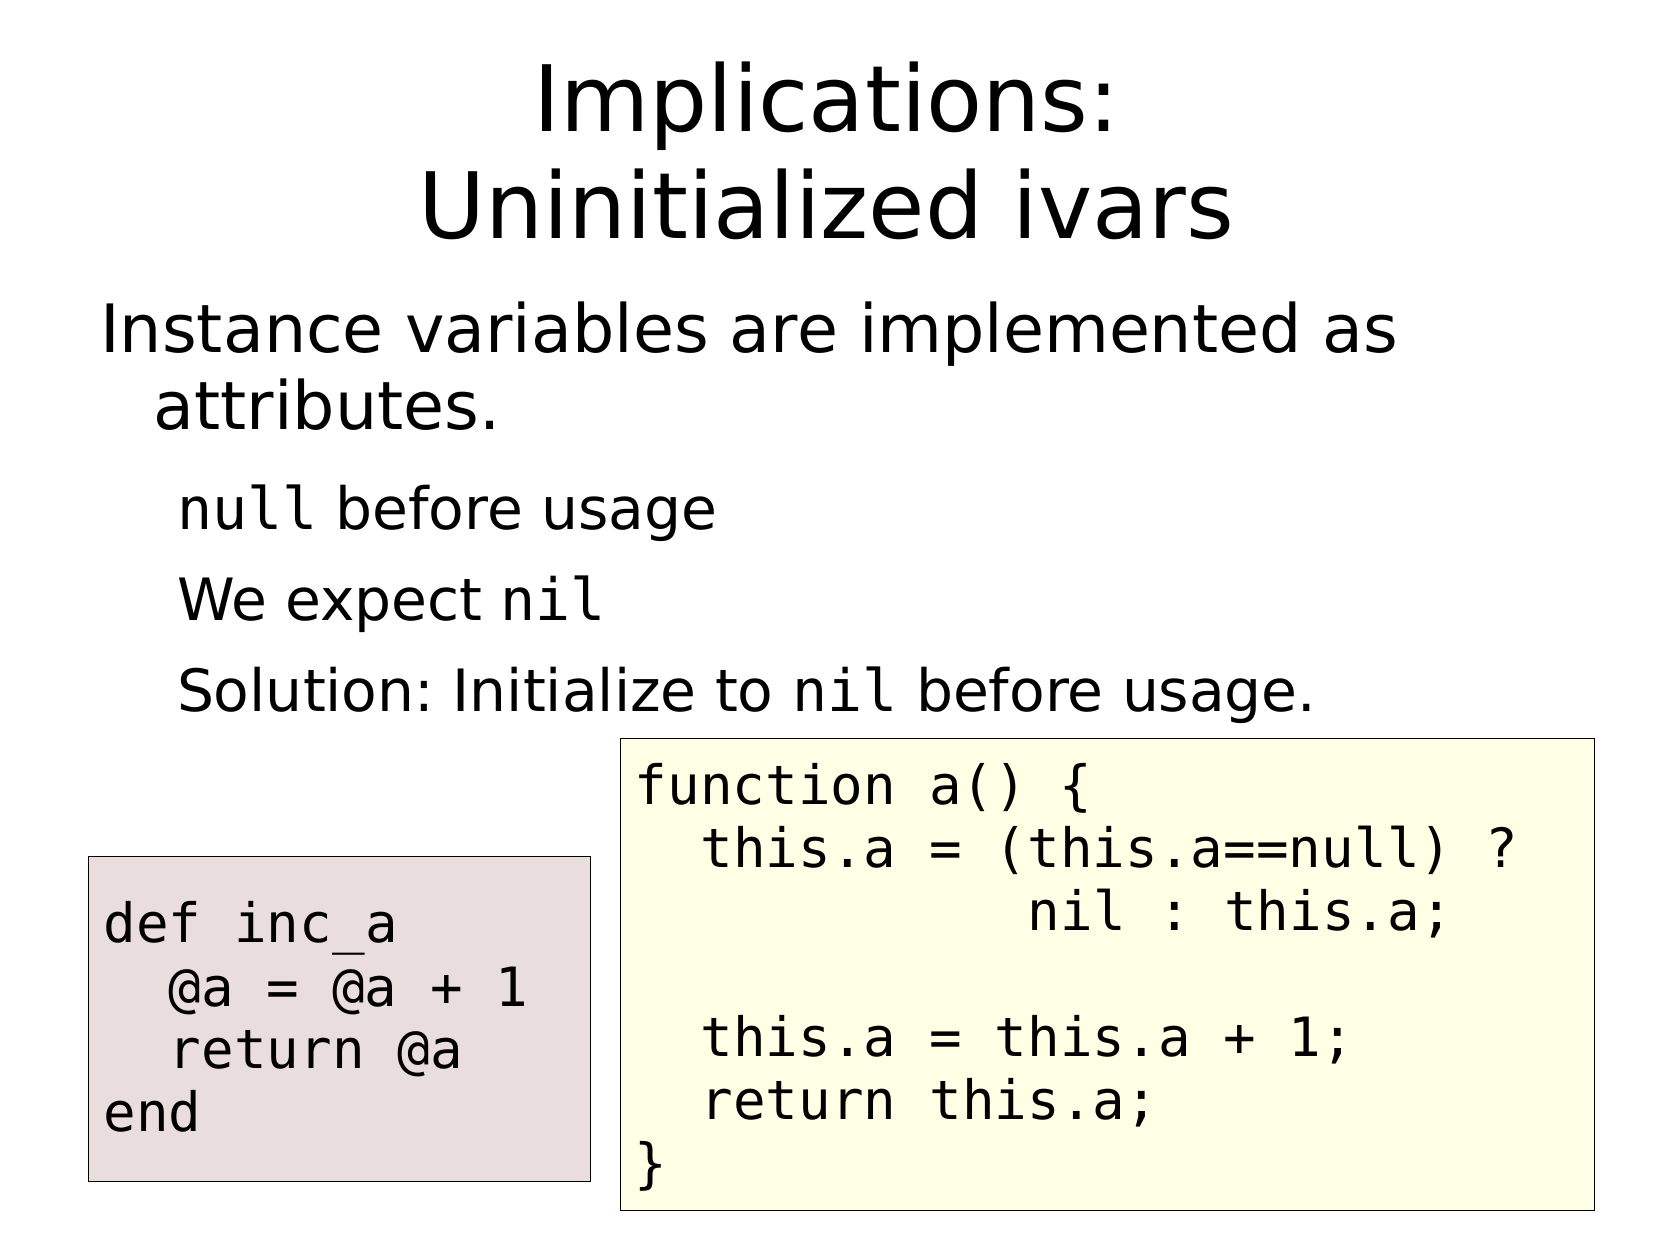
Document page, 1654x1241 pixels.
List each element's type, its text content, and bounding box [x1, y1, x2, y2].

text_box function a() { this.a = (this.a==null) ? nil : this.a; this.a = this.a + 1; return this.a; } [620, 738, 1595, 1211]
list Instance variables are implemented as attributes. null before usage We expect nil Solution: Initialize to nil before usage. [82, 290, 1571, 739]
text_box def inc_a @a = @a + 1 return @a end [88, 856, 591, 1182]
title Implications: Uninitialized ivars [82, 45, 1571, 261]
